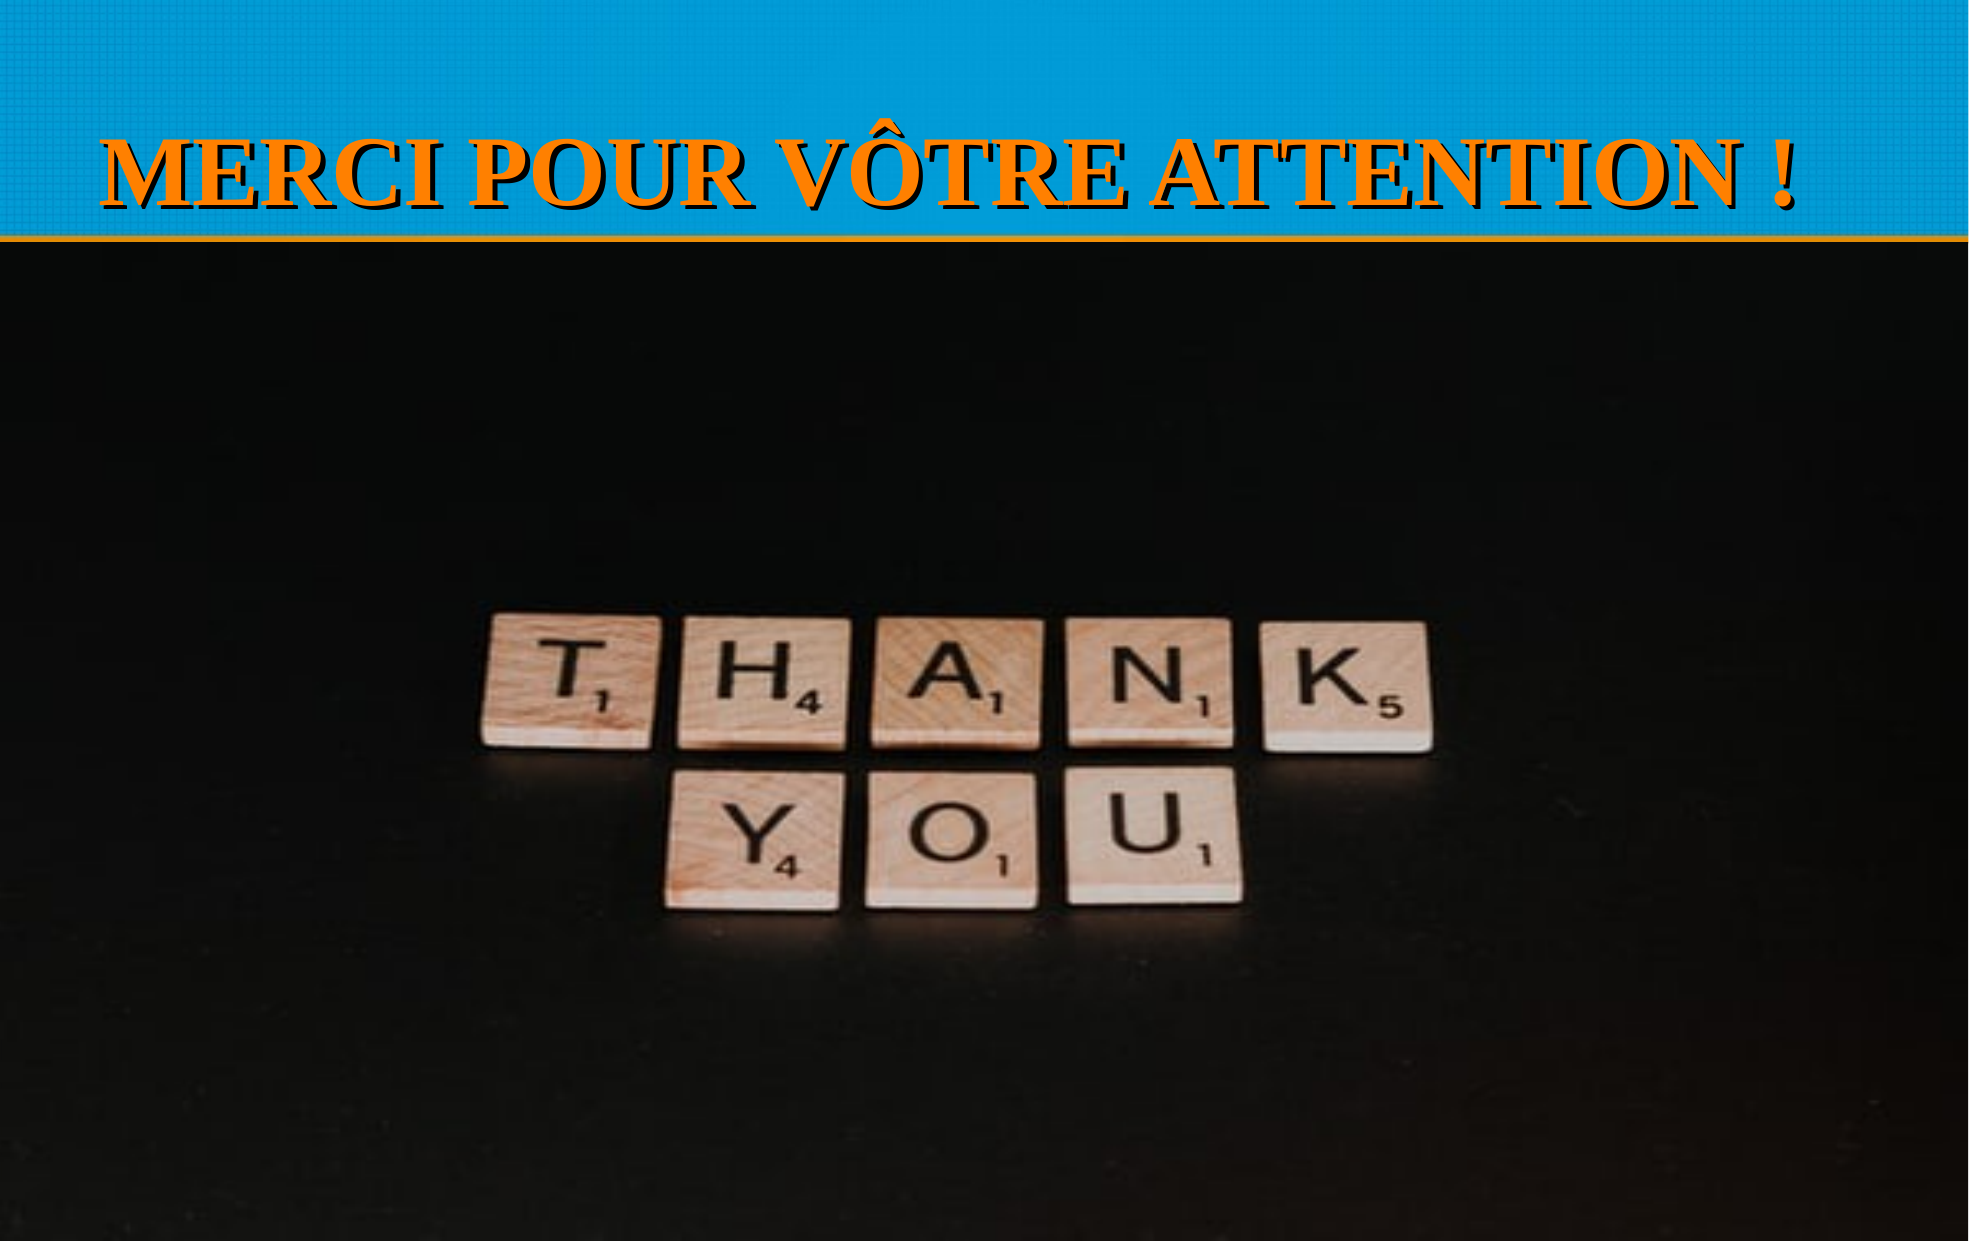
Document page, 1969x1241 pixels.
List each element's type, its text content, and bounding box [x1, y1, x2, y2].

picture [0, 233, 1969, 1241]
title MERCI POUR VÔTRE ATTENTION ! [98, 19, 1870, 227]
